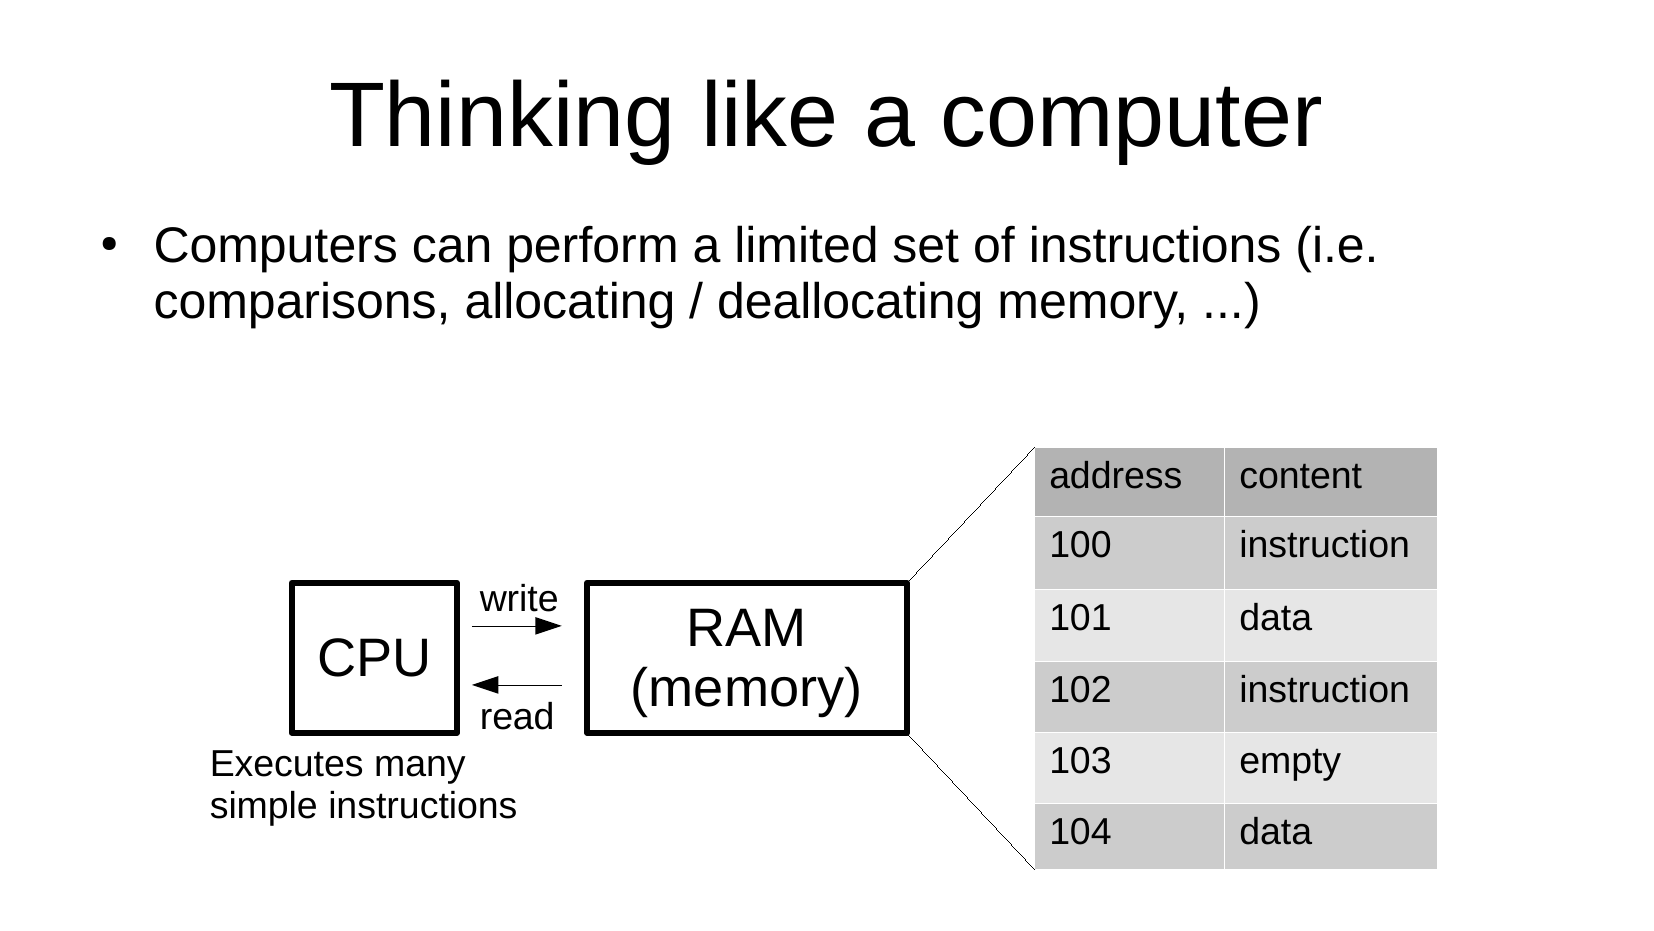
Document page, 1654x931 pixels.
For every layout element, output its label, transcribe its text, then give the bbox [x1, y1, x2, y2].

table_cell 103 [1035, 733, 1224, 803]
table_header address [1035, 448, 1224, 516]
text_box Executes many simple instructions [195, 735, 533, 834]
table_cell instruction [1225, 662, 1437, 732]
table_cell data [1225, 590, 1437, 661]
table_header content [1225, 448, 1437, 516]
table_cell 101 [1035, 590, 1224, 661]
list Computers can perform a limited set of instructions (i.e. comparisons, allocating / deallocating memory, ...) [82, 217, 1571, 758]
table_cell 104 [1035, 804, 1224, 869]
text_box CPU [291, 582, 457, 733]
text_box read [465, 688, 570, 745]
text_box write [465, 570, 574, 627]
table_cell 102 [1035, 662, 1224, 732]
table_cell instruction [1225, 517, 1437, 589]
title Thinking like a computer [82, 37, 1571, 193]
table_cell 100 [1035, 517, 1224, 589]
text_box RAM (memory) [587, 582, 907, 733]
table_cell data [1225, 804, 1437, 869]
table_cell empty [1225, 733, 1437, 803]
